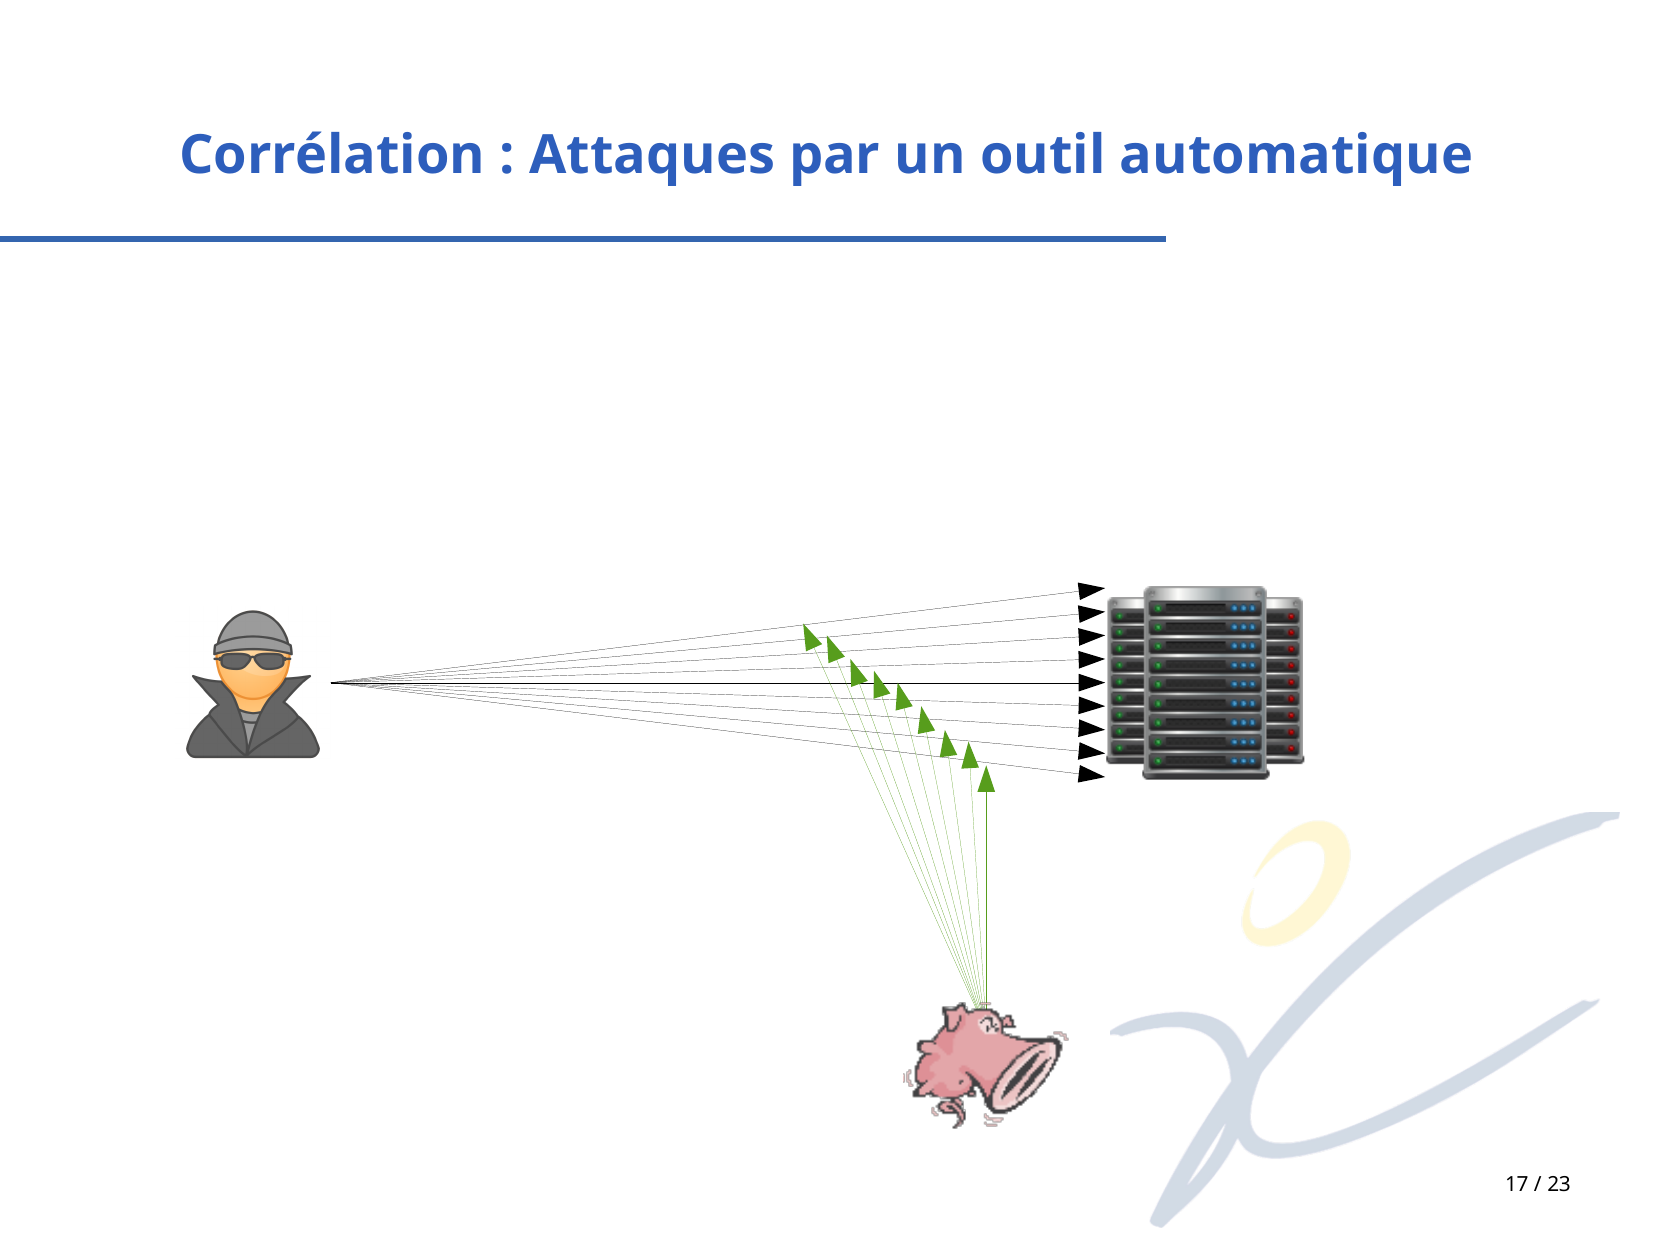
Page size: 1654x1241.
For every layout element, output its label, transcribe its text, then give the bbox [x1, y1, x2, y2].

picture [1507, 1176, 1512, 1191]
title Corrélation : Attaques par un outil automatique [82, 49, 1571, 257]
picture [175, 606, 331, 759]
picture [1548, 1176, 1558, 1191]
picture [1559, 1176, 1569, 1191]
picture [903, 1001, 1071, 1131]
picture [1533, 1176, 1540, 1191]
picture [1517, 1176, 1527, 1191]
picture [1105, 582, 1306, 783]
